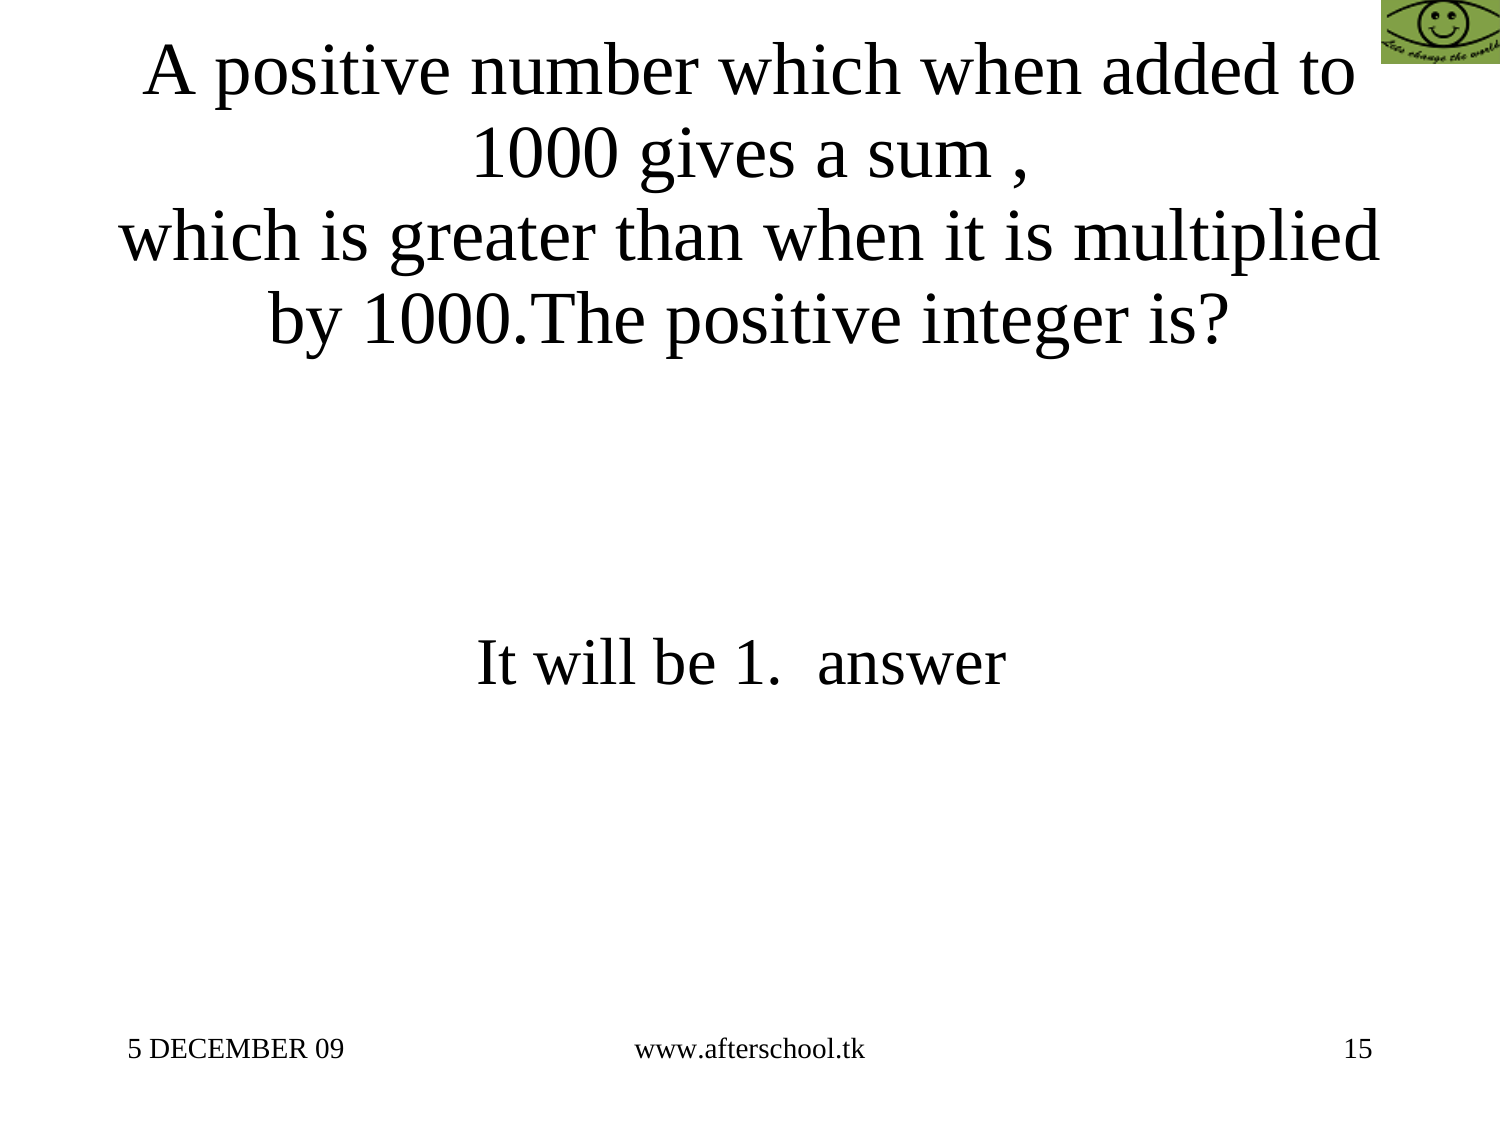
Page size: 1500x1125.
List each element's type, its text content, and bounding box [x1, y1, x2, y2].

picture [1381, 0, 1500, 64]
subtitle It will be 1. answer [112, 332, 1388, 993]
title A positive number which when added to 1000 gives a sum , which is greater than when it is multiplied by 1000.The positive integer is? [112, 27, 1388, 332]
